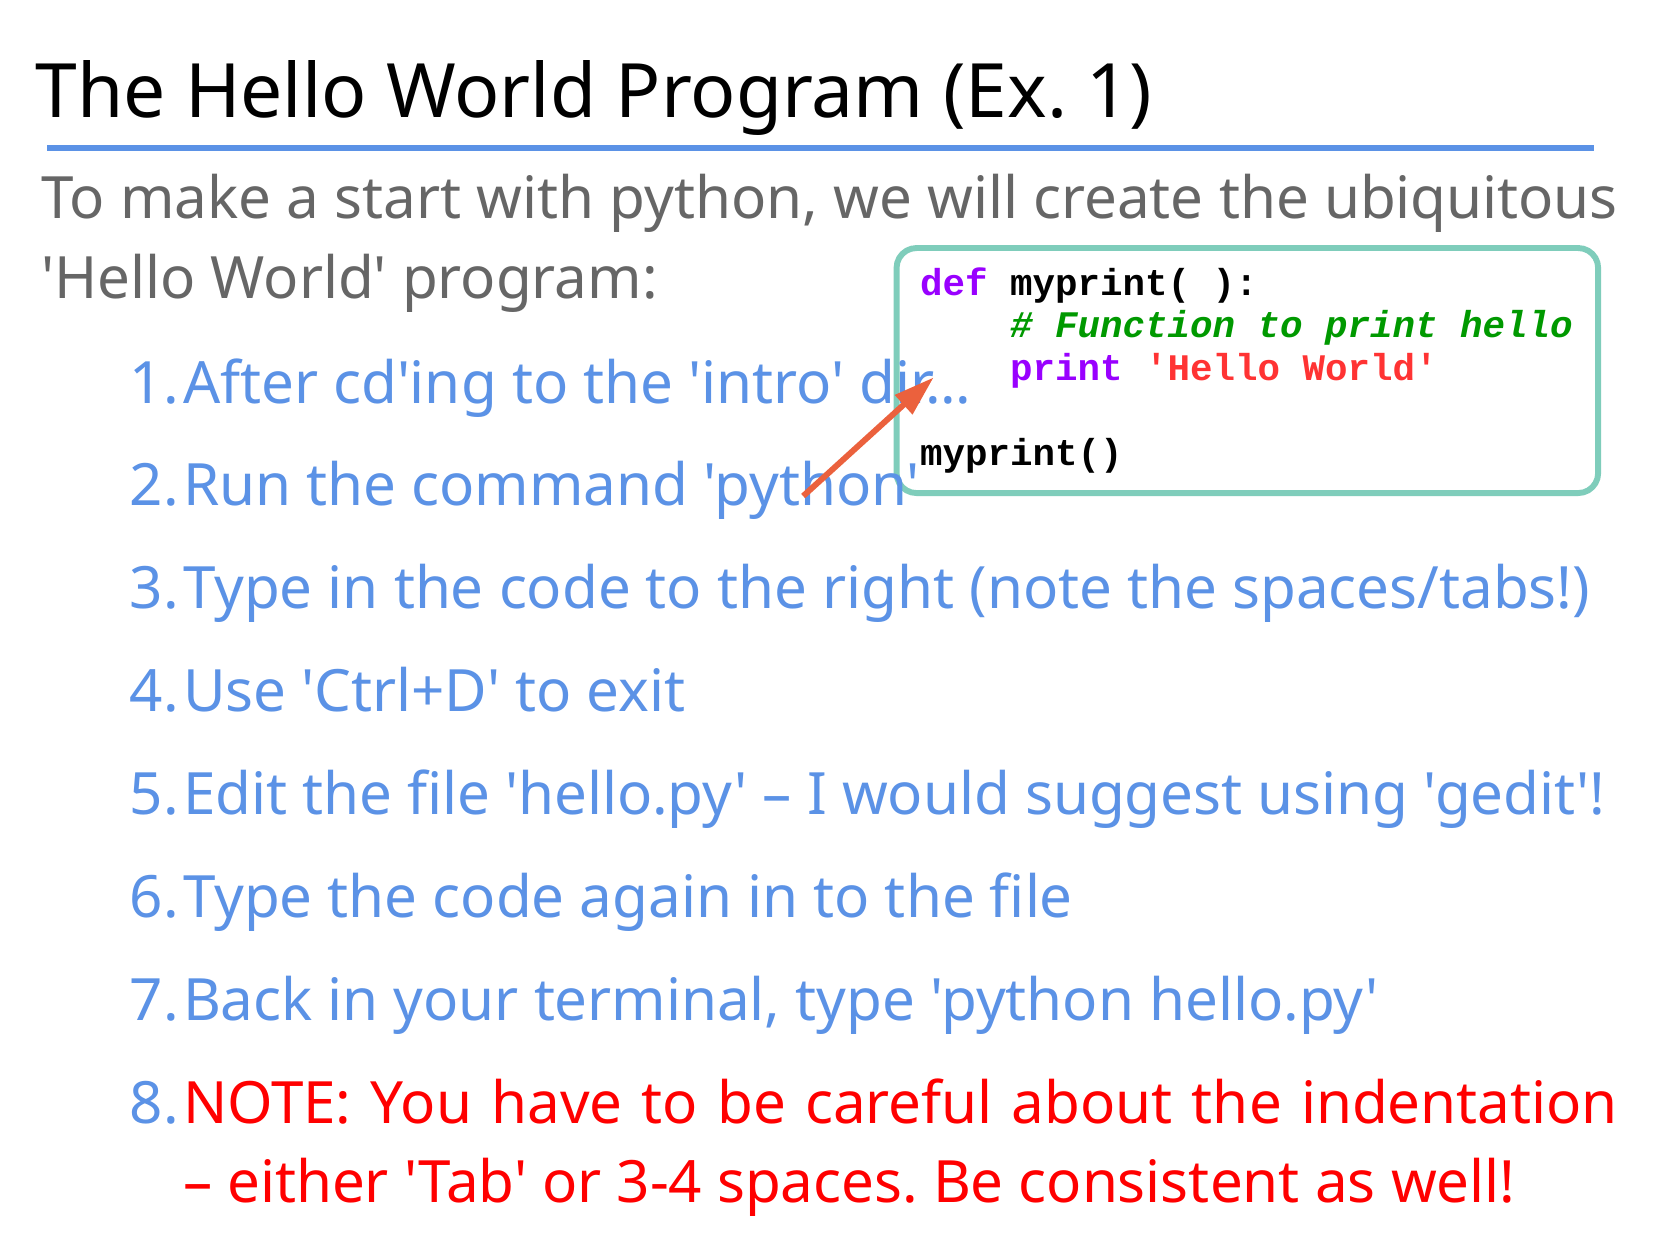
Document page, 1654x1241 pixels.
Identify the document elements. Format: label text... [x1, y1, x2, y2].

title The Hello World Program (Ex. 1) [35, 29, 1217, 148]
list To make a start with python, we will create the ubiquitous 'Hello World' program: After cd'ing to the 'intro' dir... Run the command 'python' Type in the code to the right (note the spaces/tabs!) Use 'Ctrl+D' to exit Edit the file 'hello.py' – I would suggest using 'gedit'! Type the code again in to the file Back in your terminal, type 'python hello.py' NOTE: You have to be careful about the indentation – either 'Tab' or 3-4 spaces. Be consistent as well! [41, 156, 1619, 1161]
